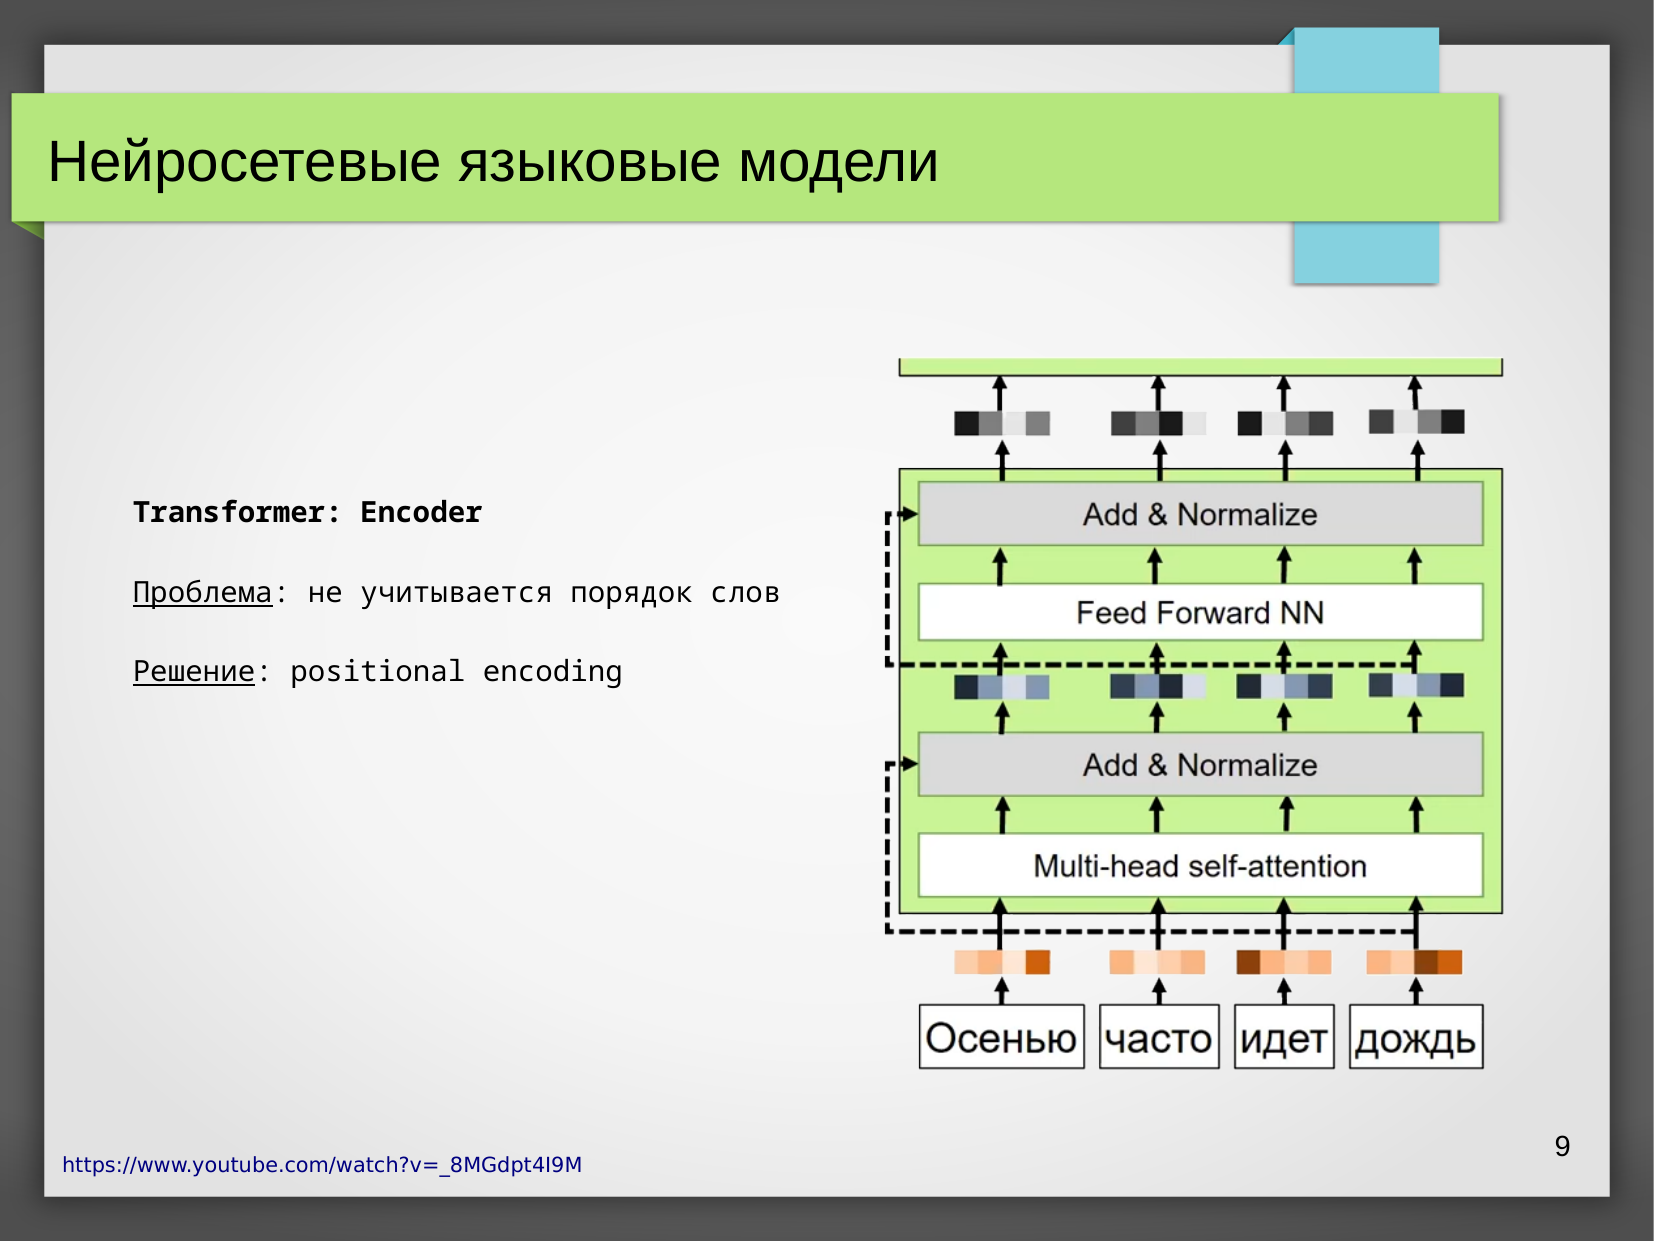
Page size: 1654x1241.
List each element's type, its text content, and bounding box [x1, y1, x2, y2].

text_box Transformer: Encoder Проблема: не учитывается порядок слов Решение: positional encoding [118, 484, 815, 1086]
text_box https://www.youtube.com/watch?v=_8MGdpt4I9M [47, 1145, 650, 1185]
title Нейросетевые языковые модели [47, 121, 1241, 201]
picture [0, 0, 1654, 1241]
